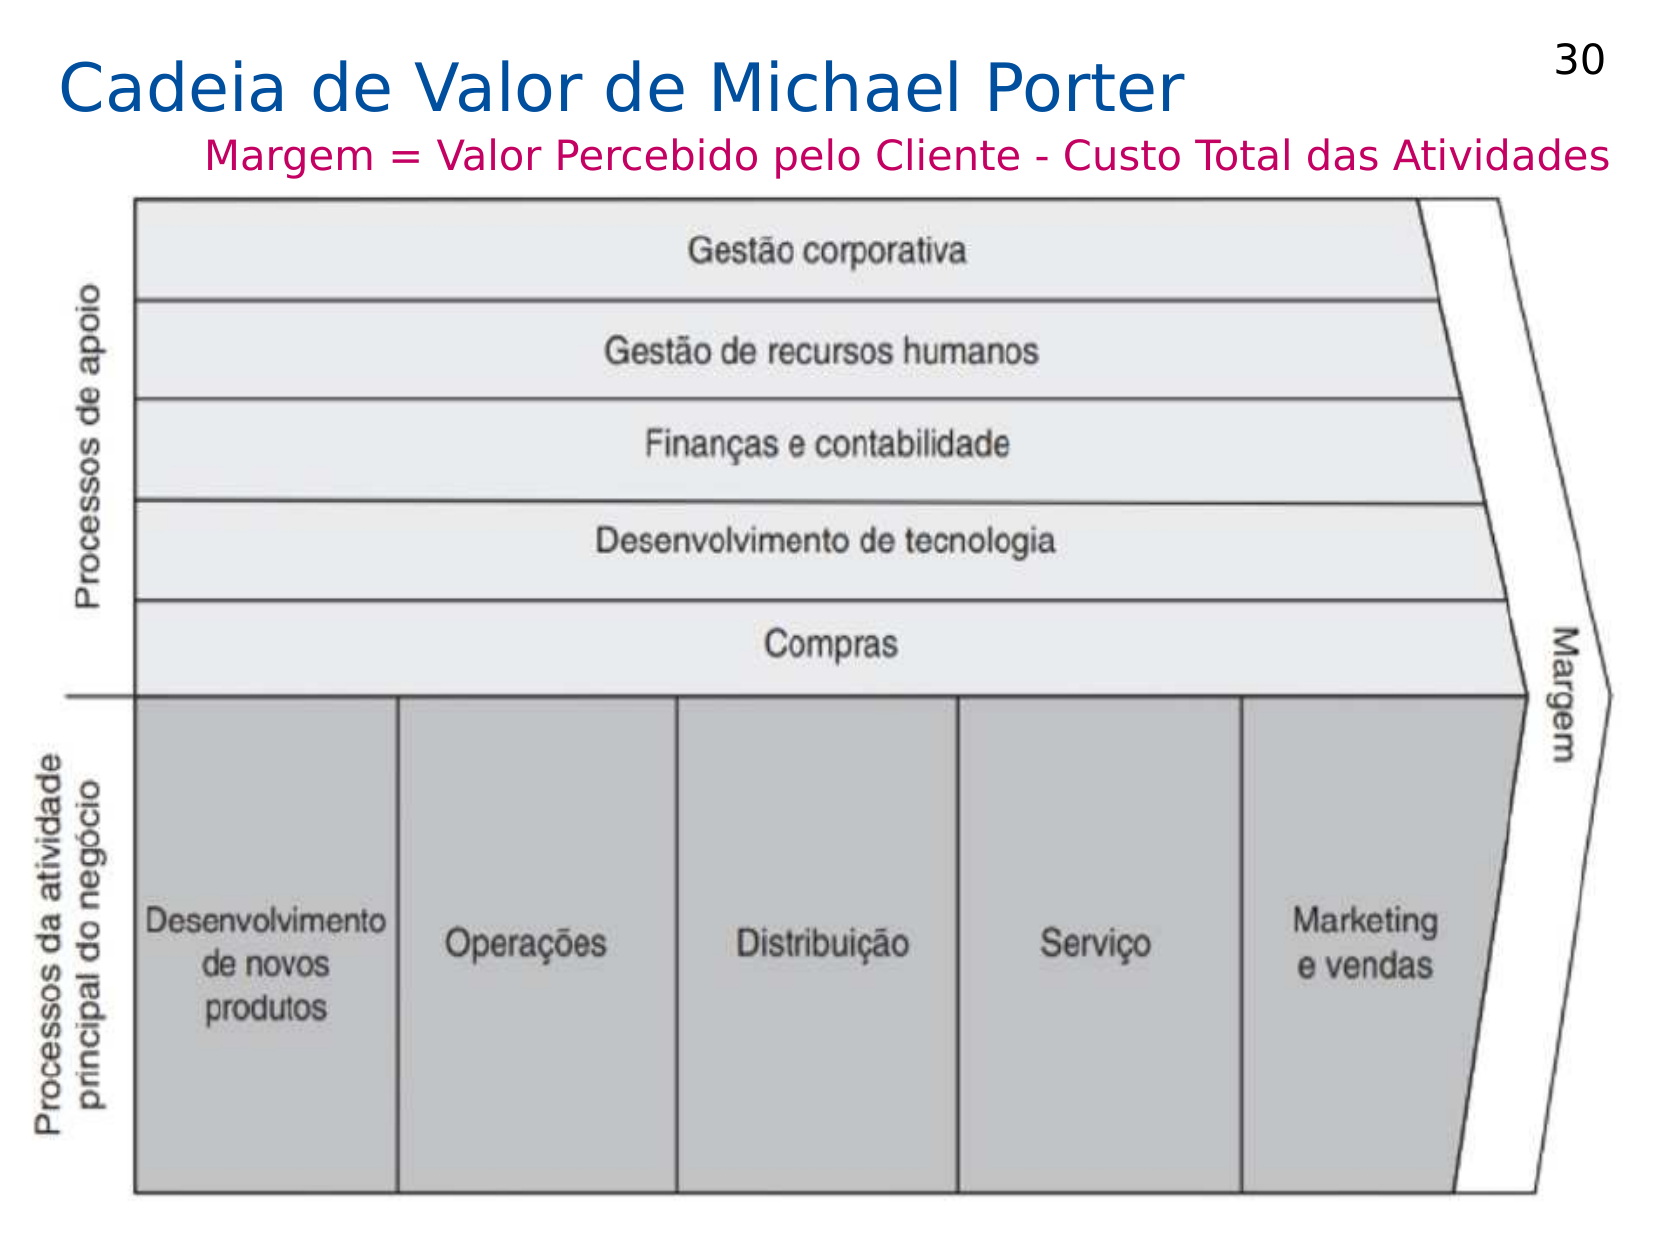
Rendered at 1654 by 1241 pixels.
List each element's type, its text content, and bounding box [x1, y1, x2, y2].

title Cadeia de Valor de Michael Porter [59, 29, 1506, 148]
text_box Margem = Valor Percebido pelo Cliente - Custo Total das Atividades [189, 124, 1646, 237]
picture [29, 194, 1622, 1211]
